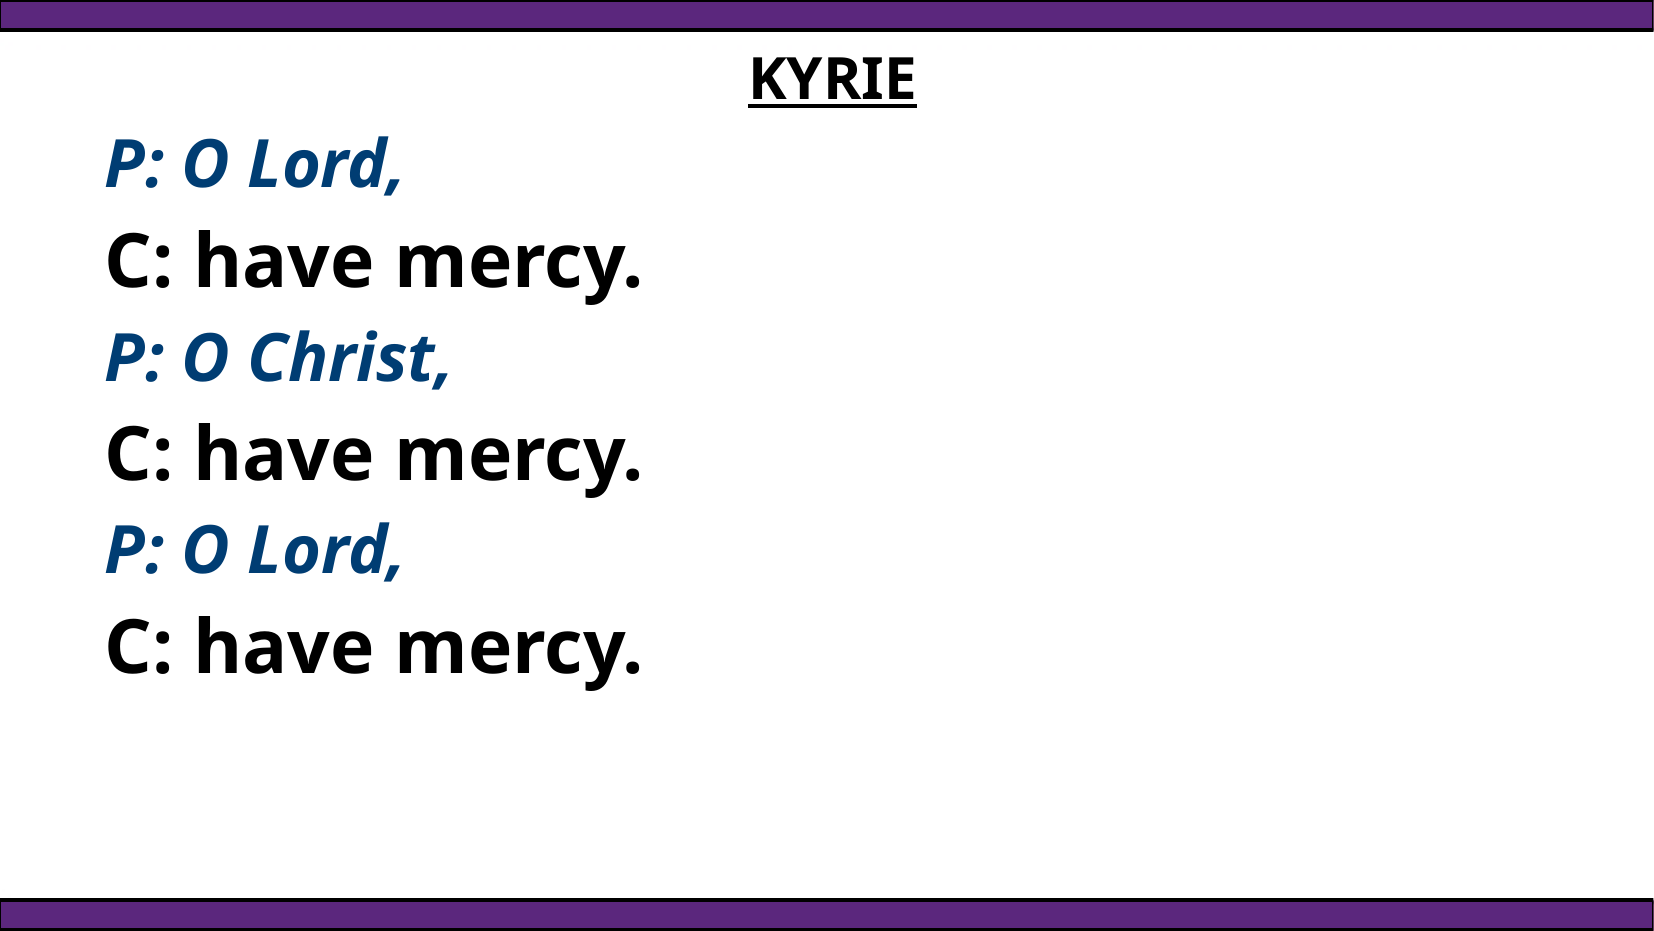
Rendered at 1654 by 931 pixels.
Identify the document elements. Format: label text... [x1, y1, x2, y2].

text_box KYRIE P: O Lord, C: have mercy. P: O Christ, C: have mercy. P: O Lord, C: have mercy. [90, 30, 1576, 688]
text_box [0, 900, 1654, 931]
text_box [0, 0, 1654, 31]
picture [0, 31, 1654, 900]
